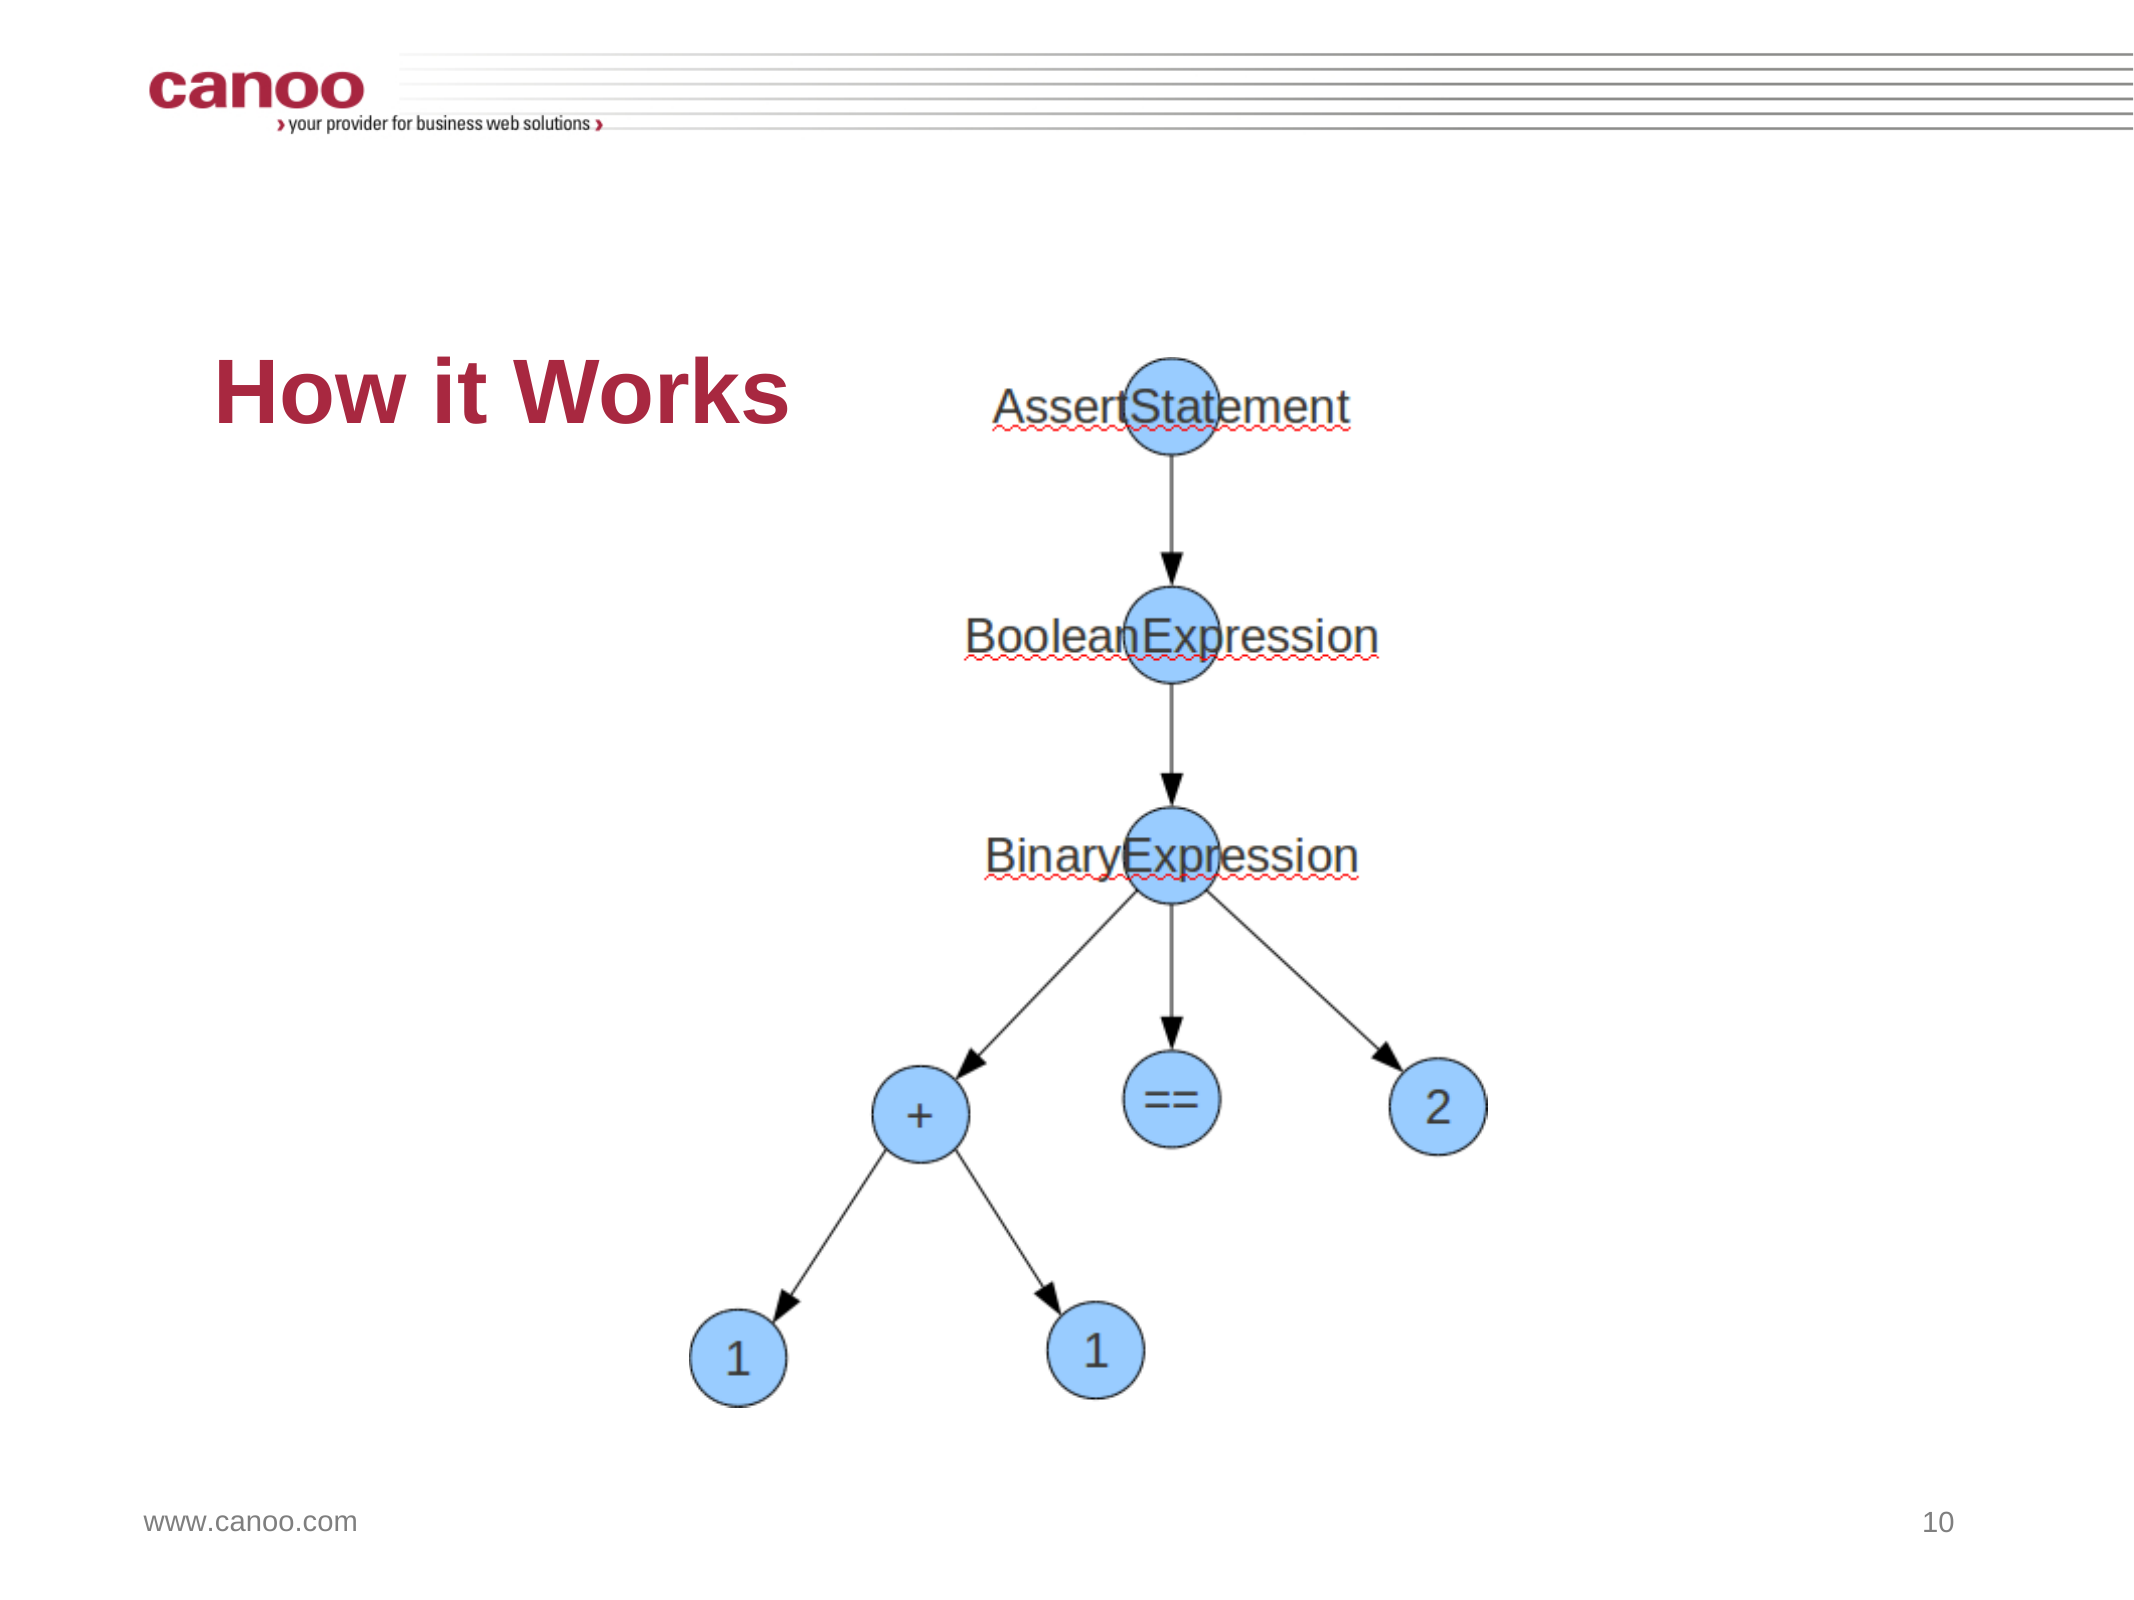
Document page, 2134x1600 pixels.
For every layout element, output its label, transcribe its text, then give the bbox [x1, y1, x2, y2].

picture [689, 451, 1488, 1408]
text_box <number> [1912, 1495, 1965, 1546]
picture [0, 21, 2134, 188]
title How it Works [204, 220, 2020, 451]
